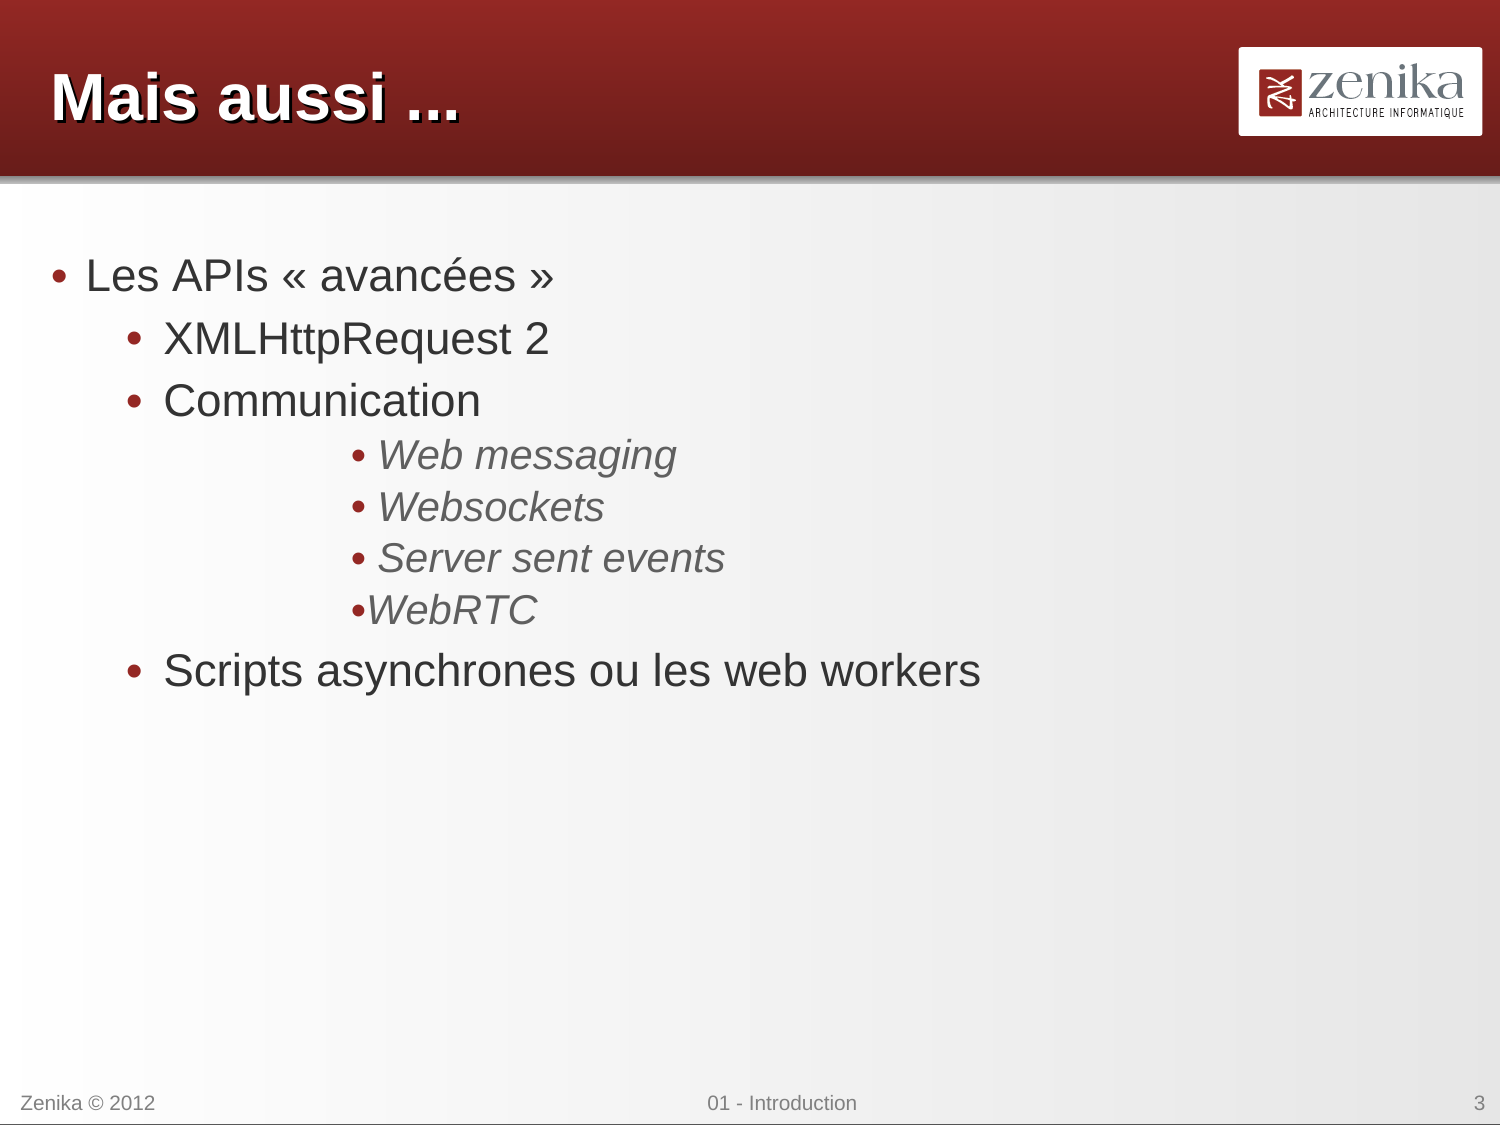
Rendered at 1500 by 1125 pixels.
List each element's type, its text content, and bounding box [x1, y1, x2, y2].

picture [1257, 58, 1464, 125]
title Mais aussi ... [50, 15, 1206, 180]
list Les APIs « avancées » XMLHttpRequest 2 Communication Web messaging Websockets Server sent events WebRTC Scripts asynchrones ou les web workers [50, 249, 1435, 1079]
